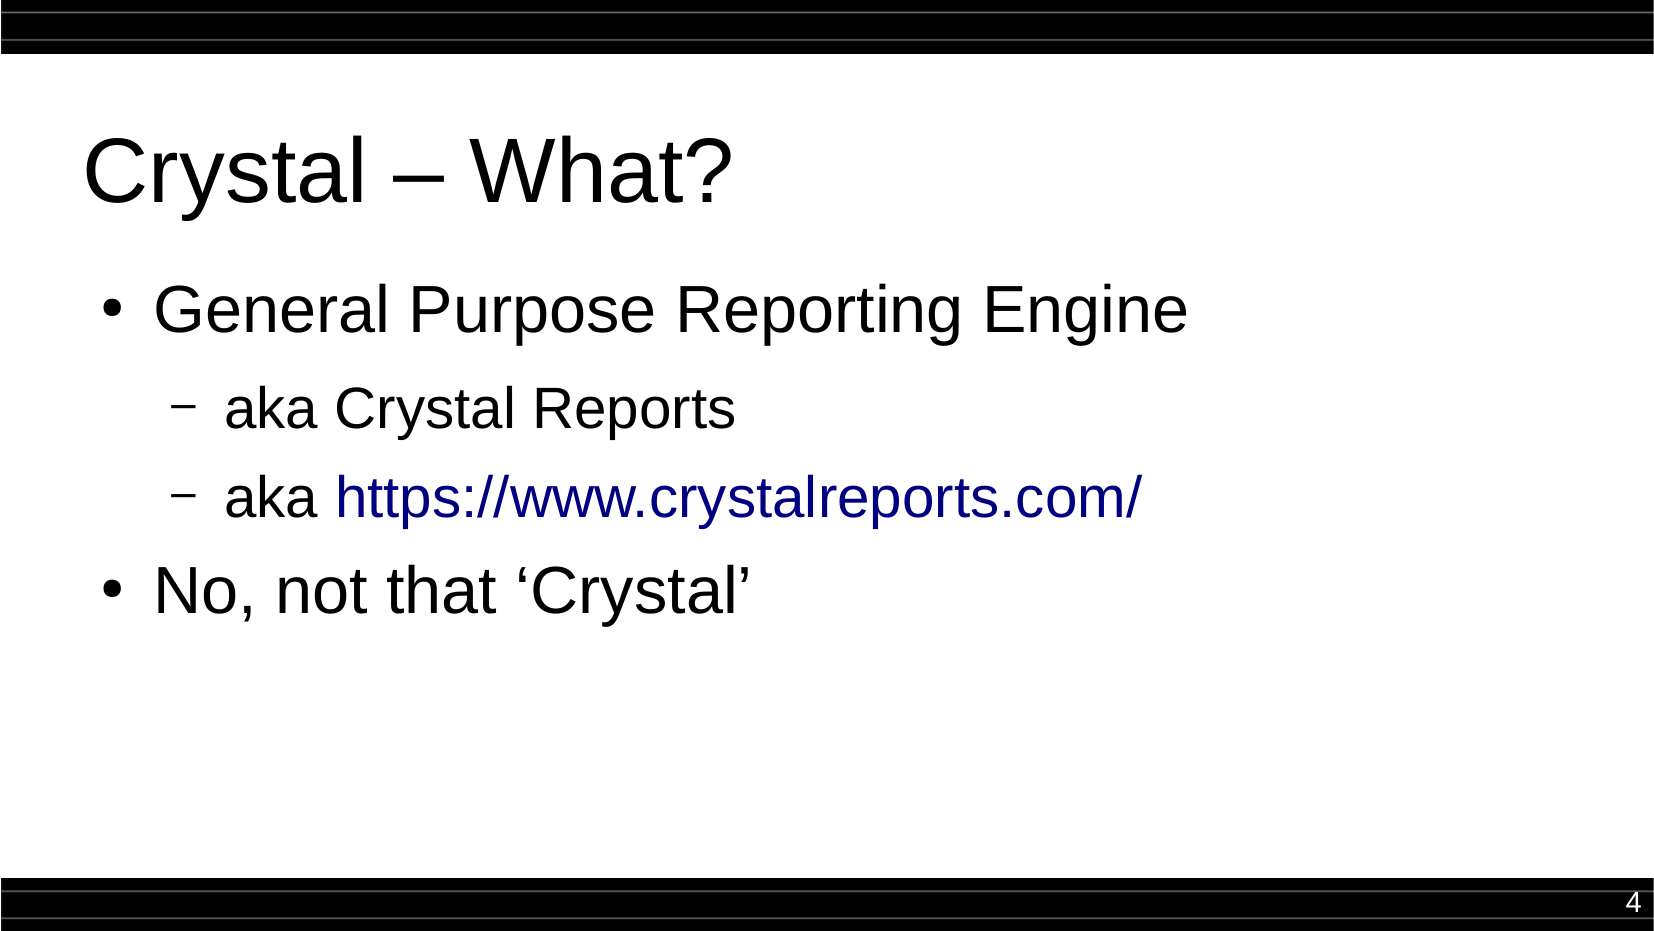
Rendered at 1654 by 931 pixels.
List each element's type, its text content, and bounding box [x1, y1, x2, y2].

picture [1, 878, 1654, 931]
picture [1, 0, 1654, 54]
title Crystal – What? [82, 92, 1571, 249]
list General Purpose Reporting Engine aka Crystal Reports aka https://www.crystalreports.com/ No, not that ‘Crystal’ [82, 271, 1571, 851]
